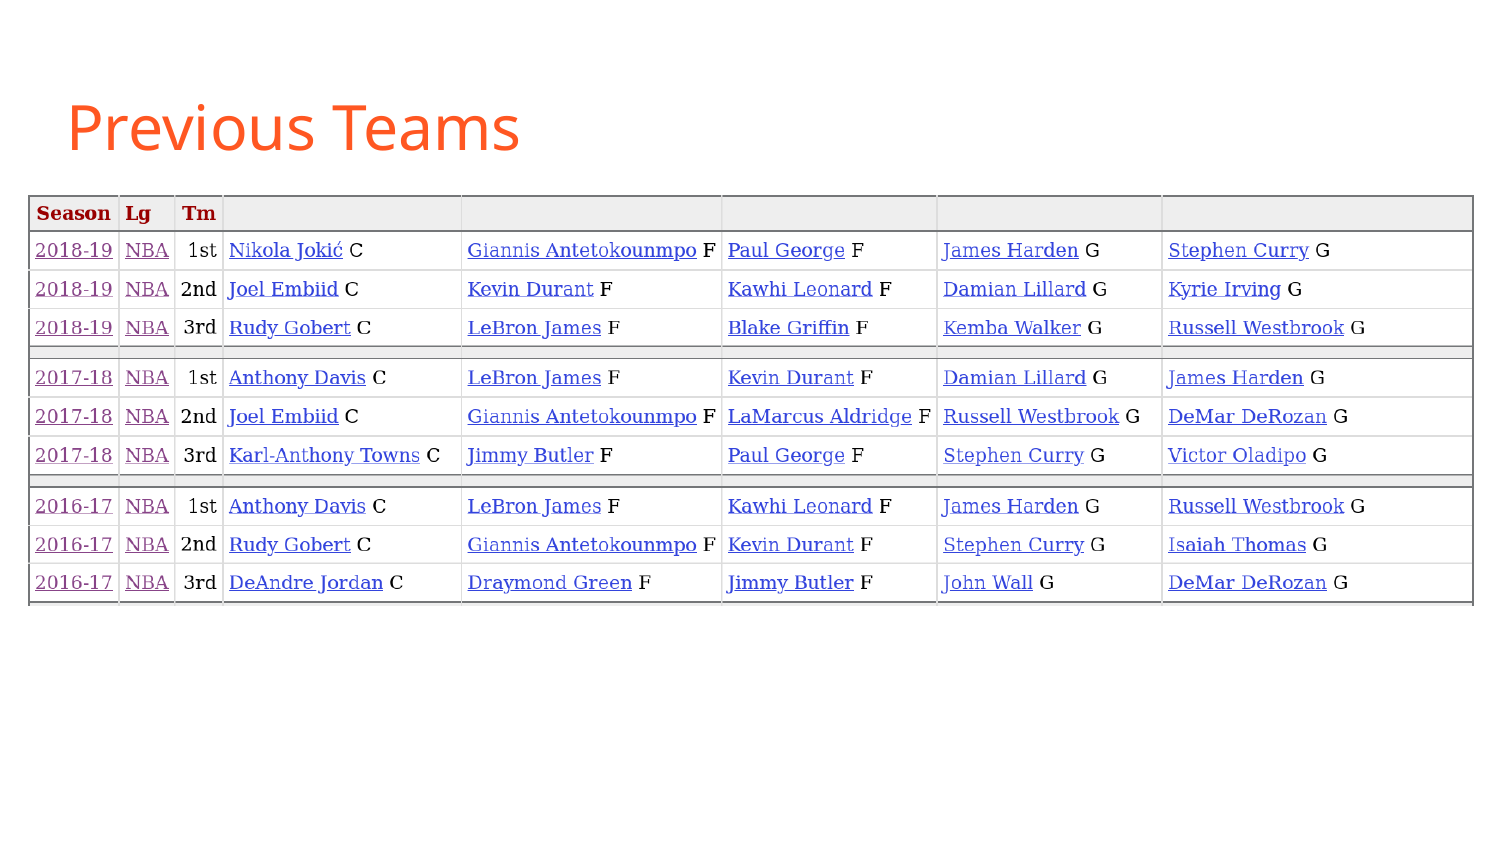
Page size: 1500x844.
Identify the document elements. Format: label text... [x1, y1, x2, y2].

picture [24, 191, 1475, 606]
title Previous Teams [51, 72, 1449, 167]
